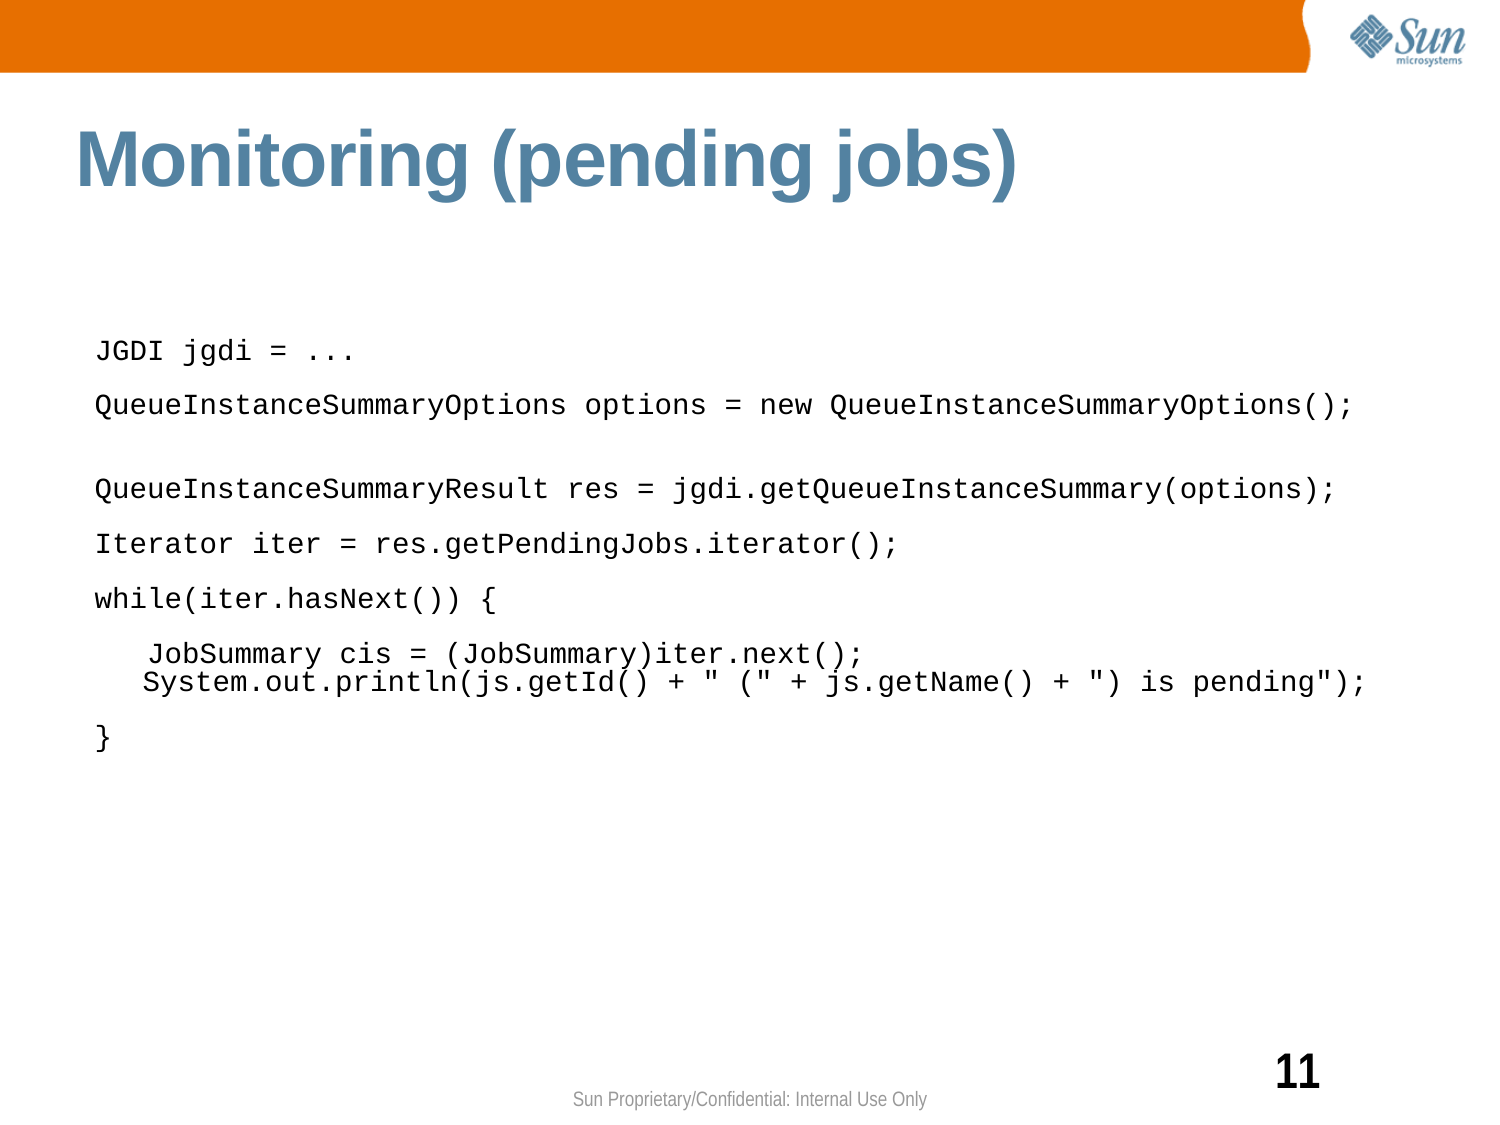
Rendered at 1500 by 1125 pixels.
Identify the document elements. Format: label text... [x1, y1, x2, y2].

title Monitoring (pending jobs) [75, 122, 1438, 228]
picture [0, 0, 1500, 75]
list JGDI jgdi = ... QueueInstanceSummaryOptions options = new QueueInstanceSummaryOptions(); QueueInstanceSummaryResult res = jgdi.getQueueInstanceSummary(options); Iterator iter = res.getPendingJobs.iterator(); while(iter.hasNext()) { JobSummary cis = (JobSummary)iter.next(); System.out.println(js.getId() + " (" + js.getName() + ") is pending"); } [75, 337, 1412, 784]
